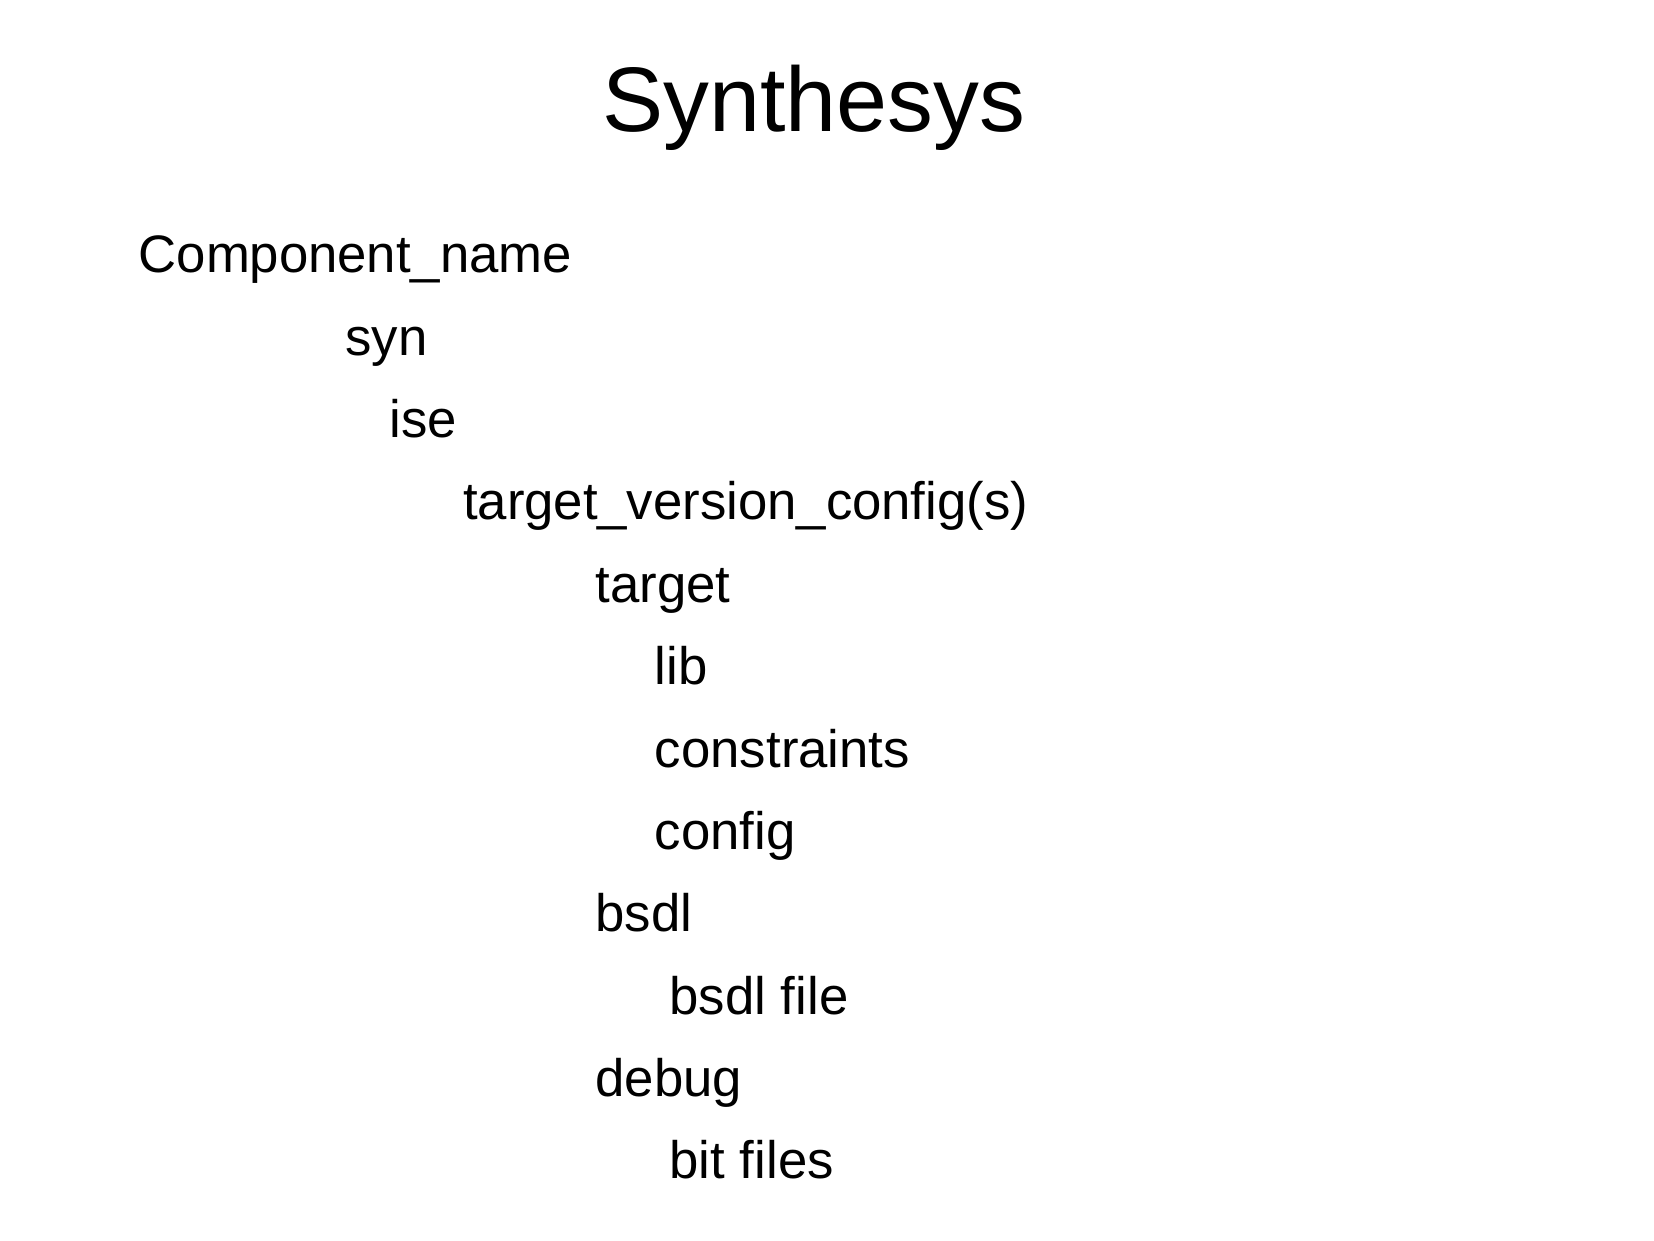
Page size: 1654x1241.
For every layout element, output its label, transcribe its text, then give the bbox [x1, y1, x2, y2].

title Synthesys [82, 48, 1571, 152]
list Component_name syn ise target_version_config(s) target lib constraints config bsdl bsdl file debug bit files [82, 225, 1571, 1201]
